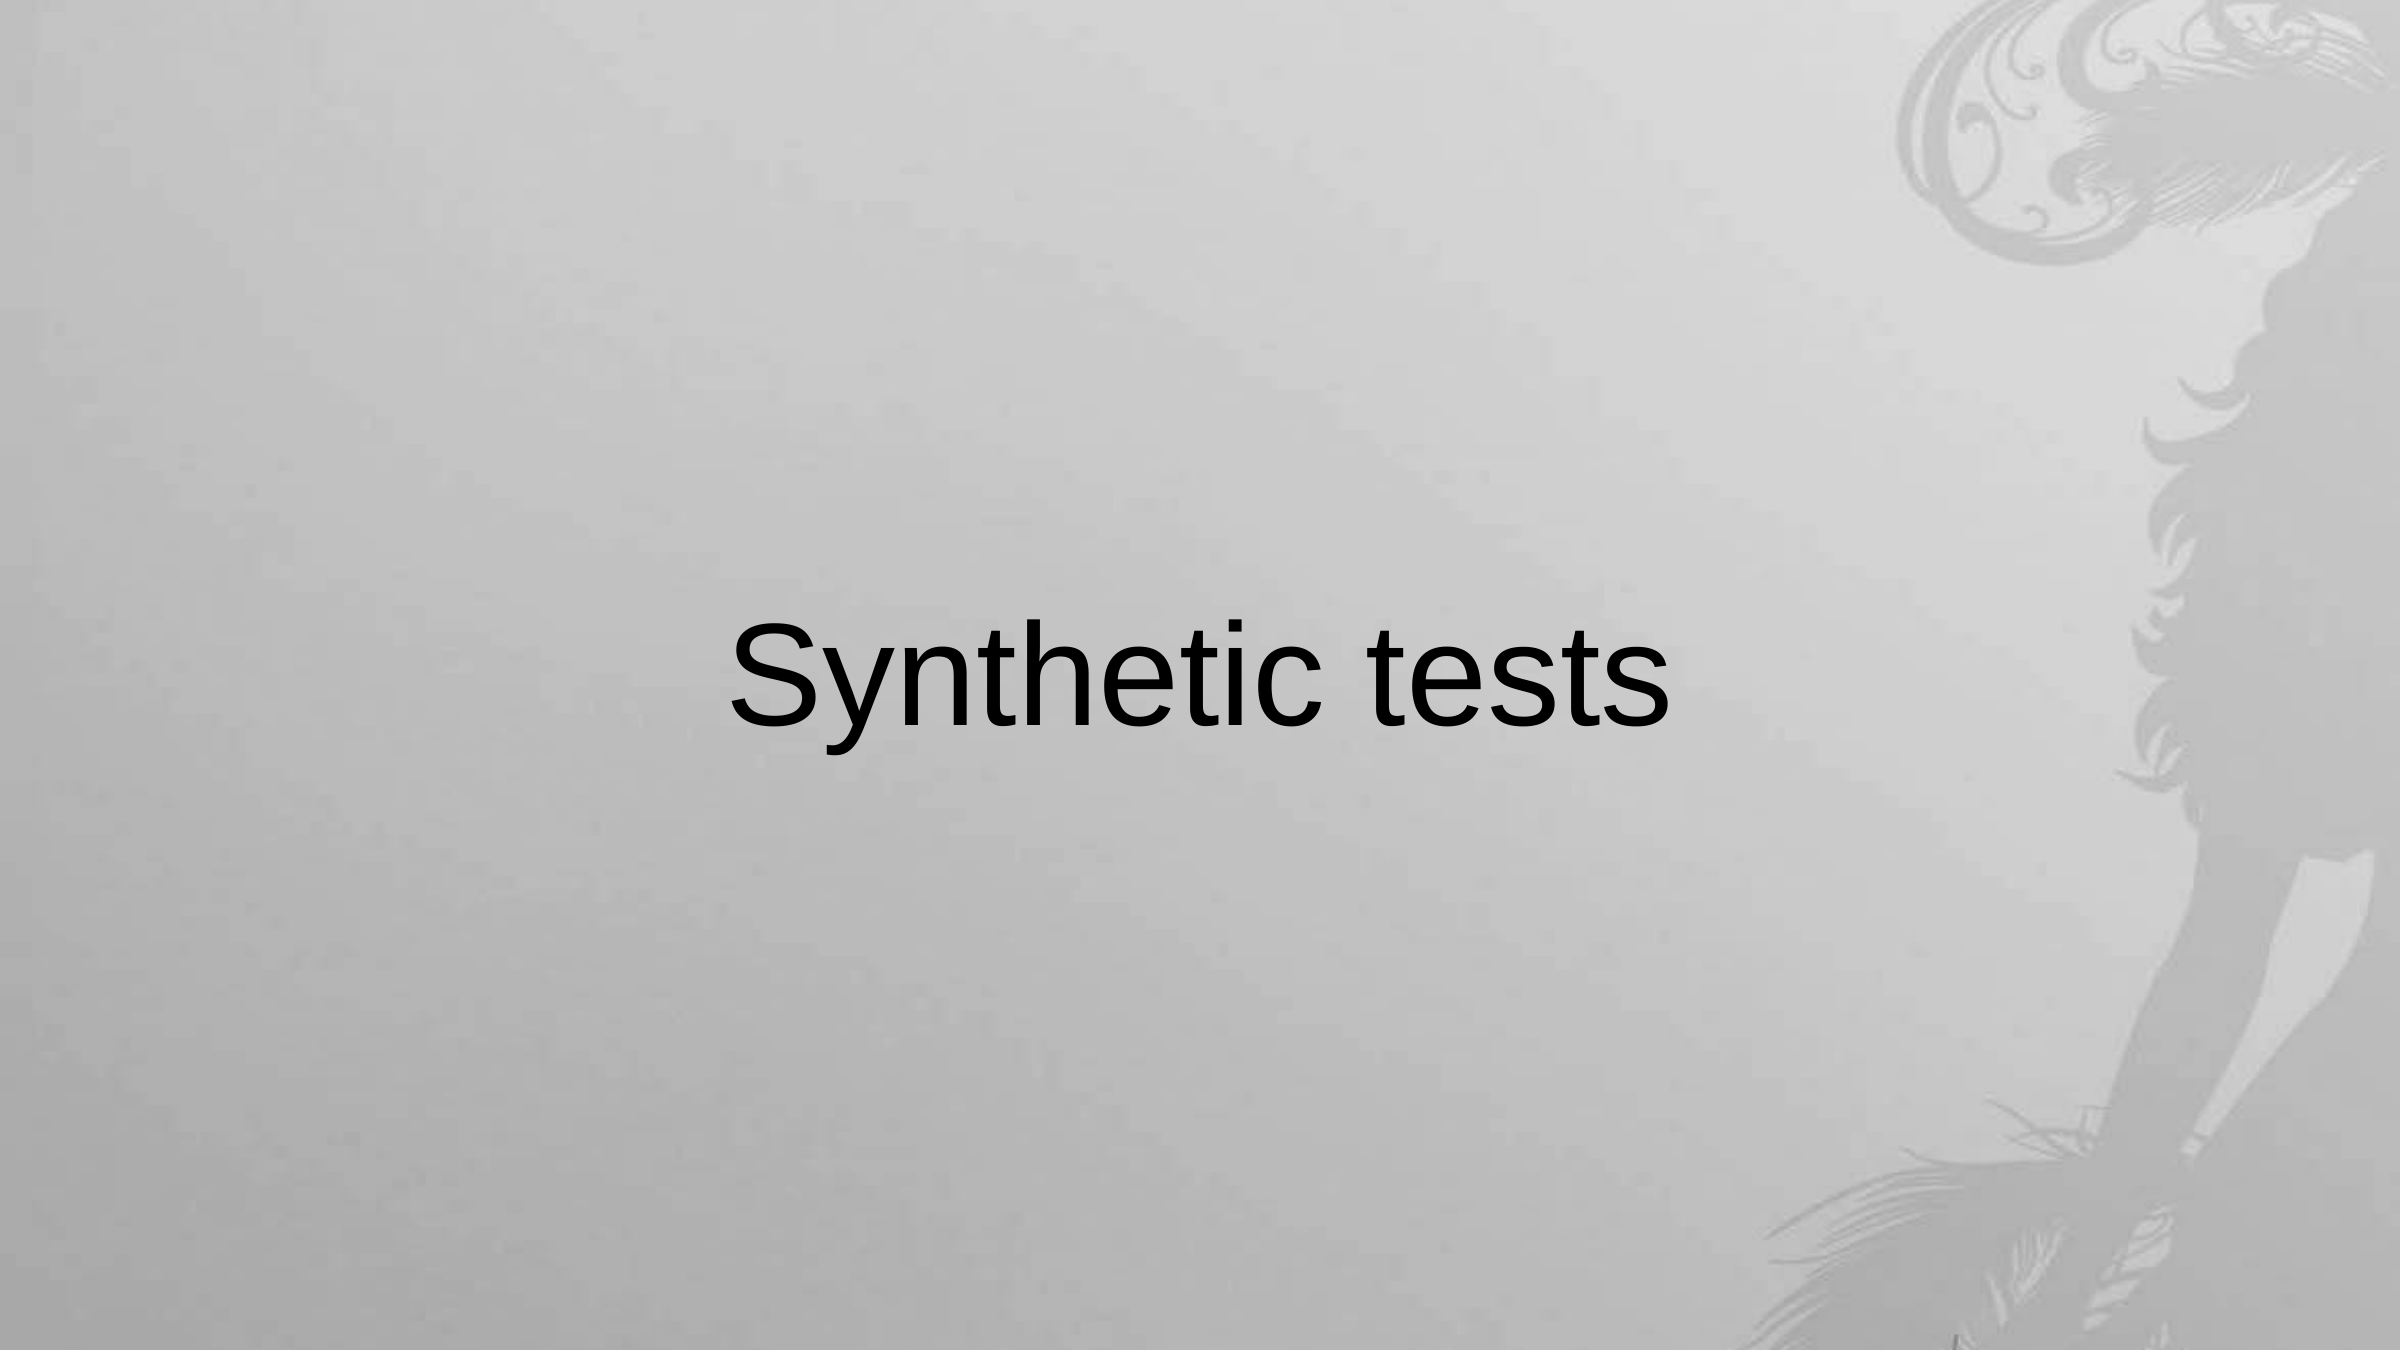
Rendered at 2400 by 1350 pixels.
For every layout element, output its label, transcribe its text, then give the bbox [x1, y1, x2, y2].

picture [0, 0, 2400, 1350]
title Synthetic tests [120, 562, 2281, 788]
